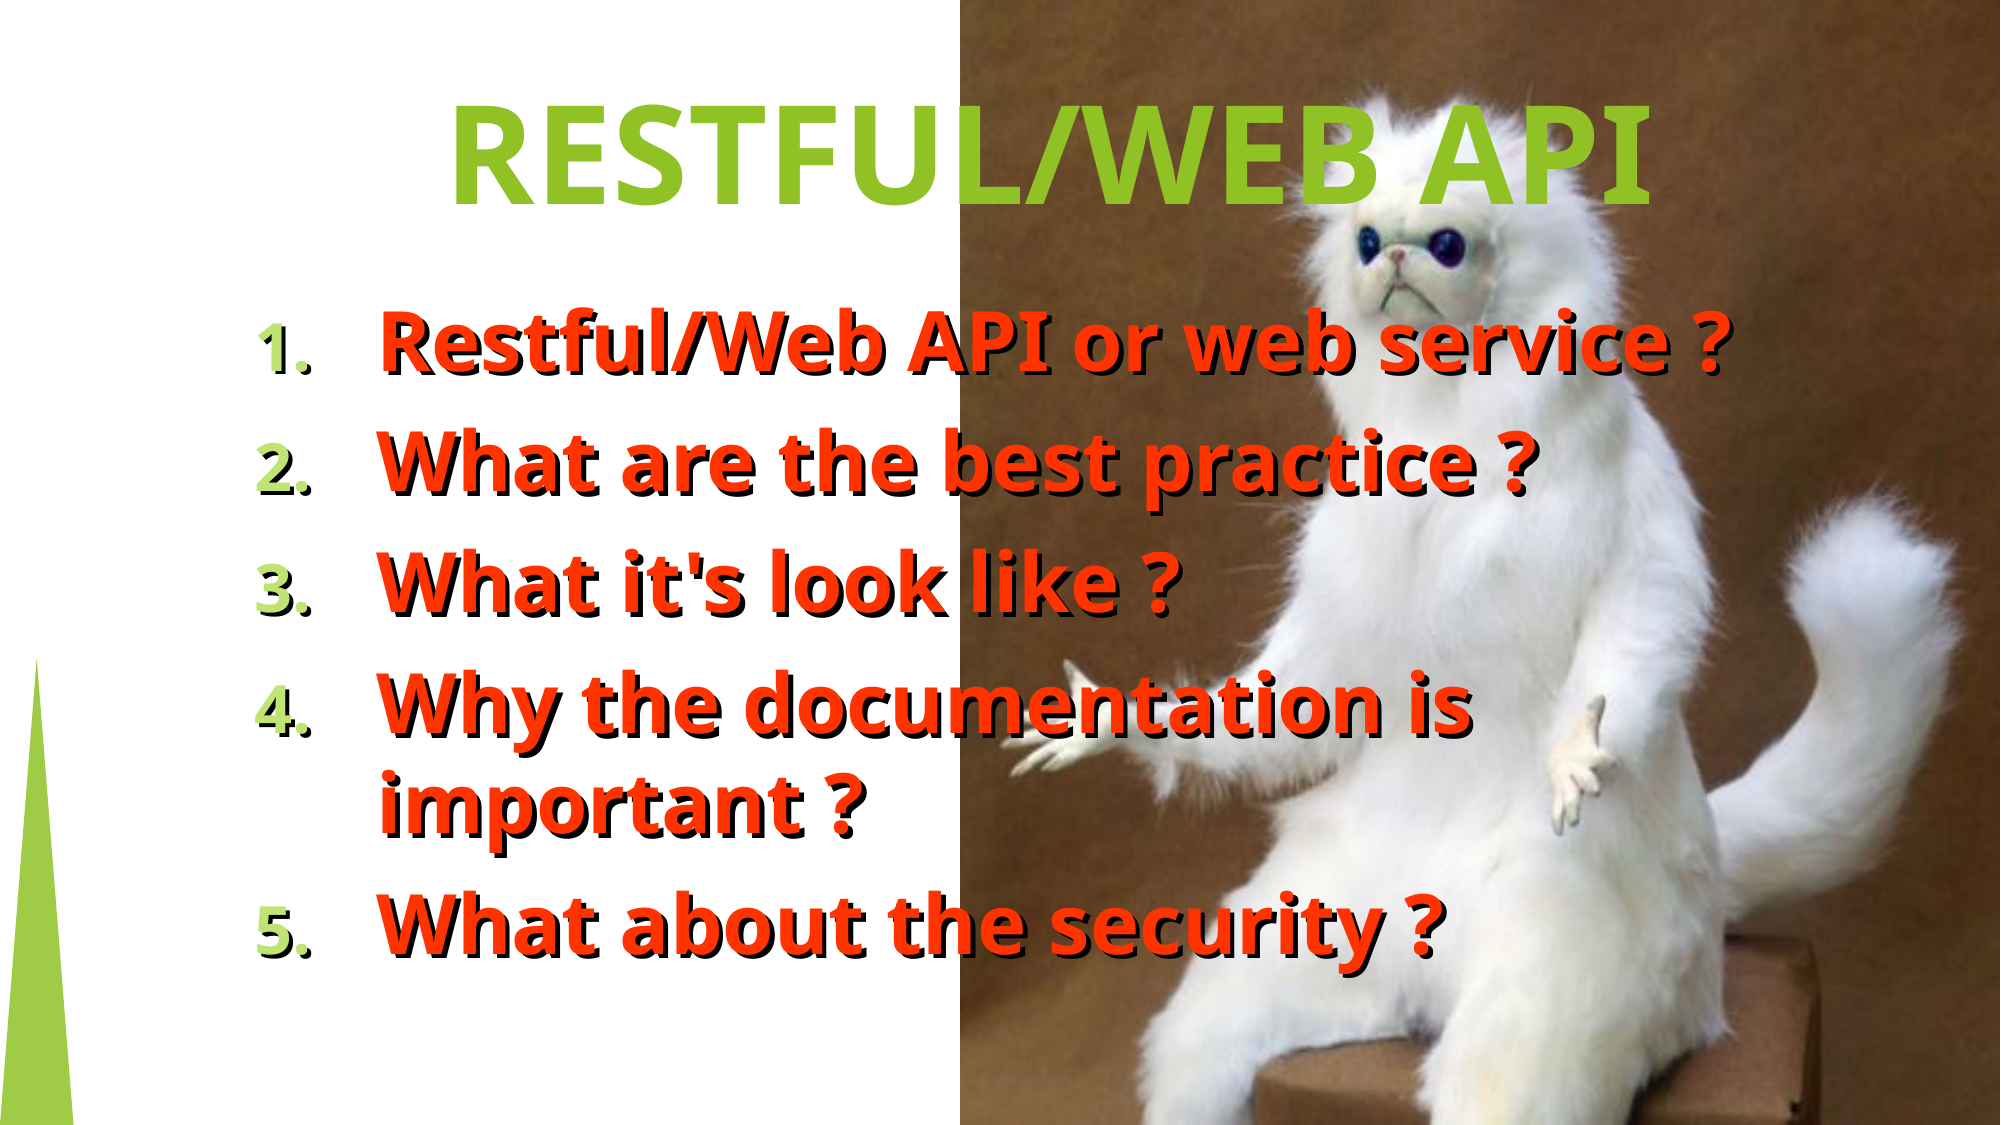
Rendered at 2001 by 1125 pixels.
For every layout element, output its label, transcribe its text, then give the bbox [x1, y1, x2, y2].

list Restful/Web API or web service ? What are the best practice ? What it's look like ? Why the documentation is important ? What about the security ? [240, 280, 1929, 1125]
picture [960, 0, 2000, 1125]
title RESTFUL/WEB API [345, 60, 1756, 277]
